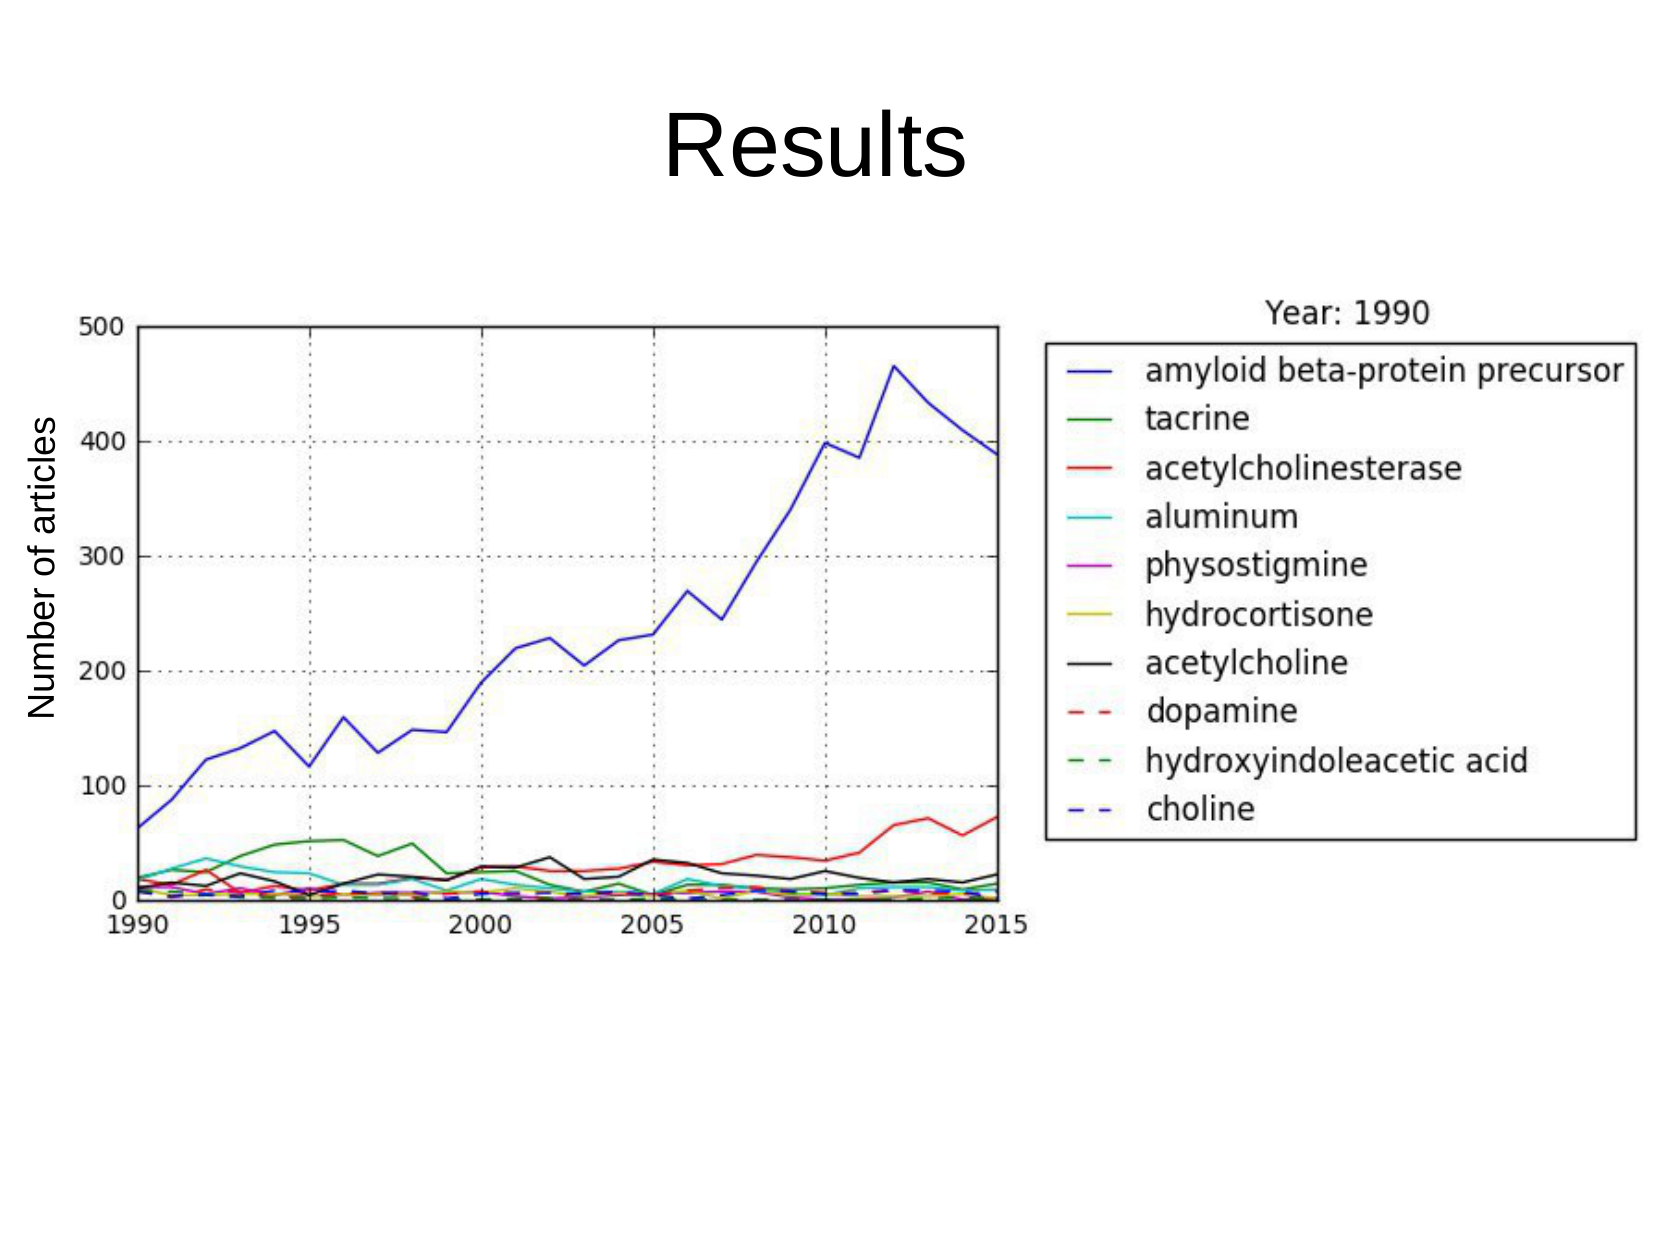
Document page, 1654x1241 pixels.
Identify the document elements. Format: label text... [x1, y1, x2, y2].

picture [60, 271, 1654, 956]
title Results [71, 92, 1561, 271]
text_box Number of articles [12, 225, 135, 736]
